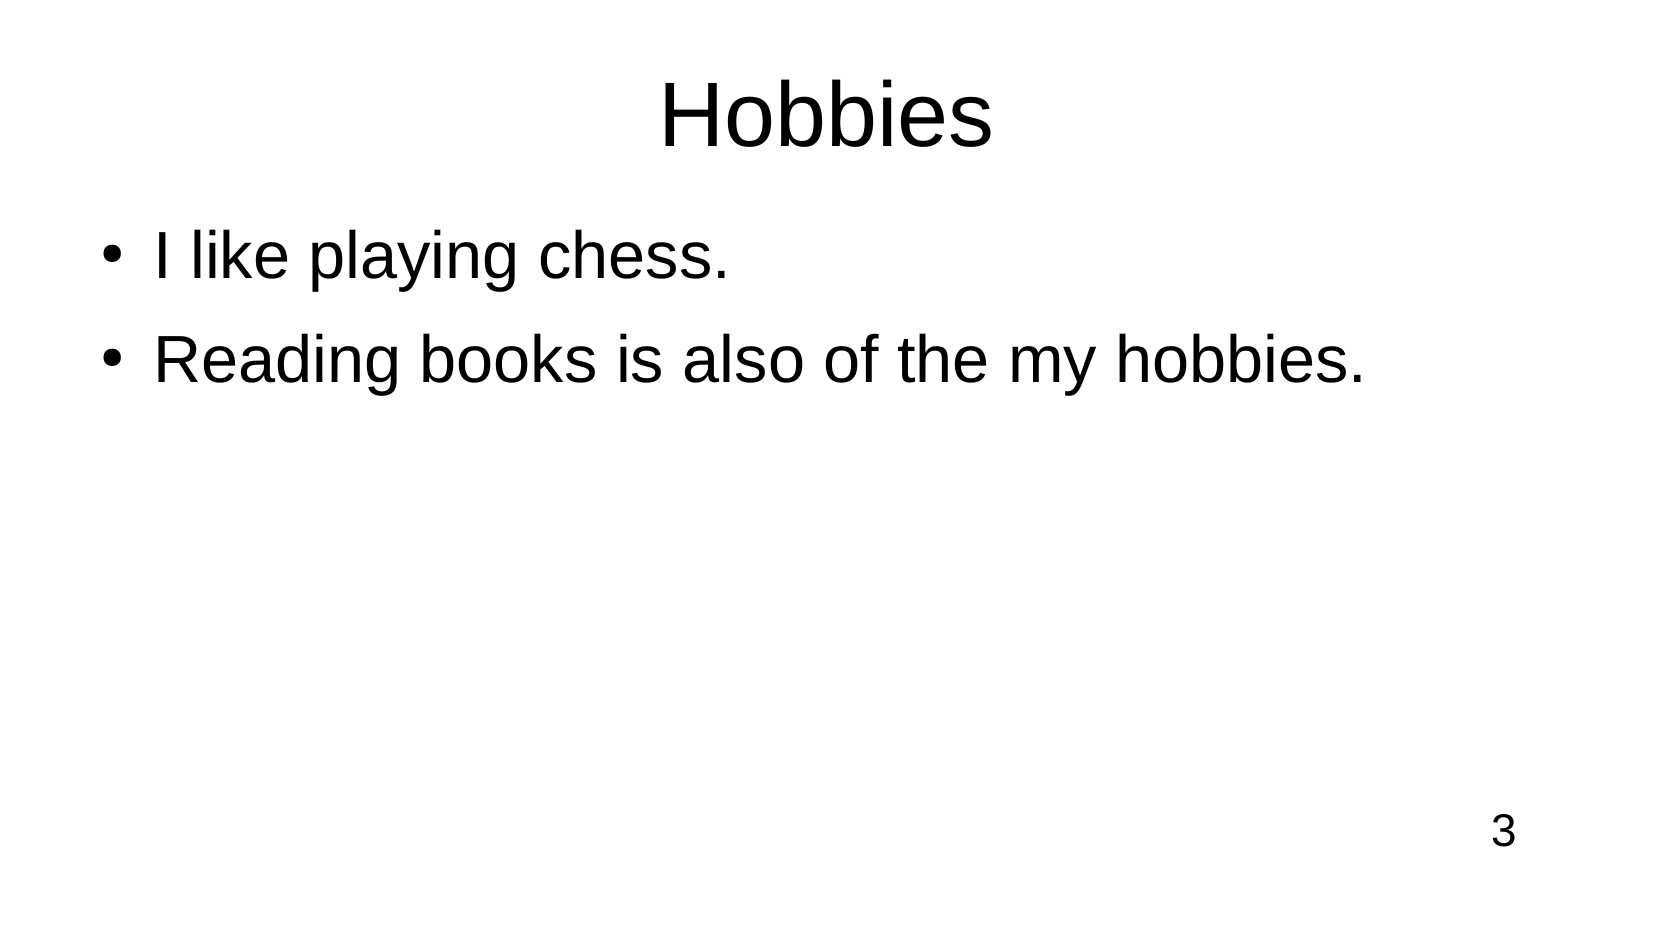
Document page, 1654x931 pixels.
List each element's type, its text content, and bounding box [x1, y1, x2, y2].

title Hobbies [82, 37, 1571, 193]
list I like playing chess. Reading books is also of the my hobbies. [82, 217, 1571, 758]
text_box 3 [1476, 797, 1654, 931]
